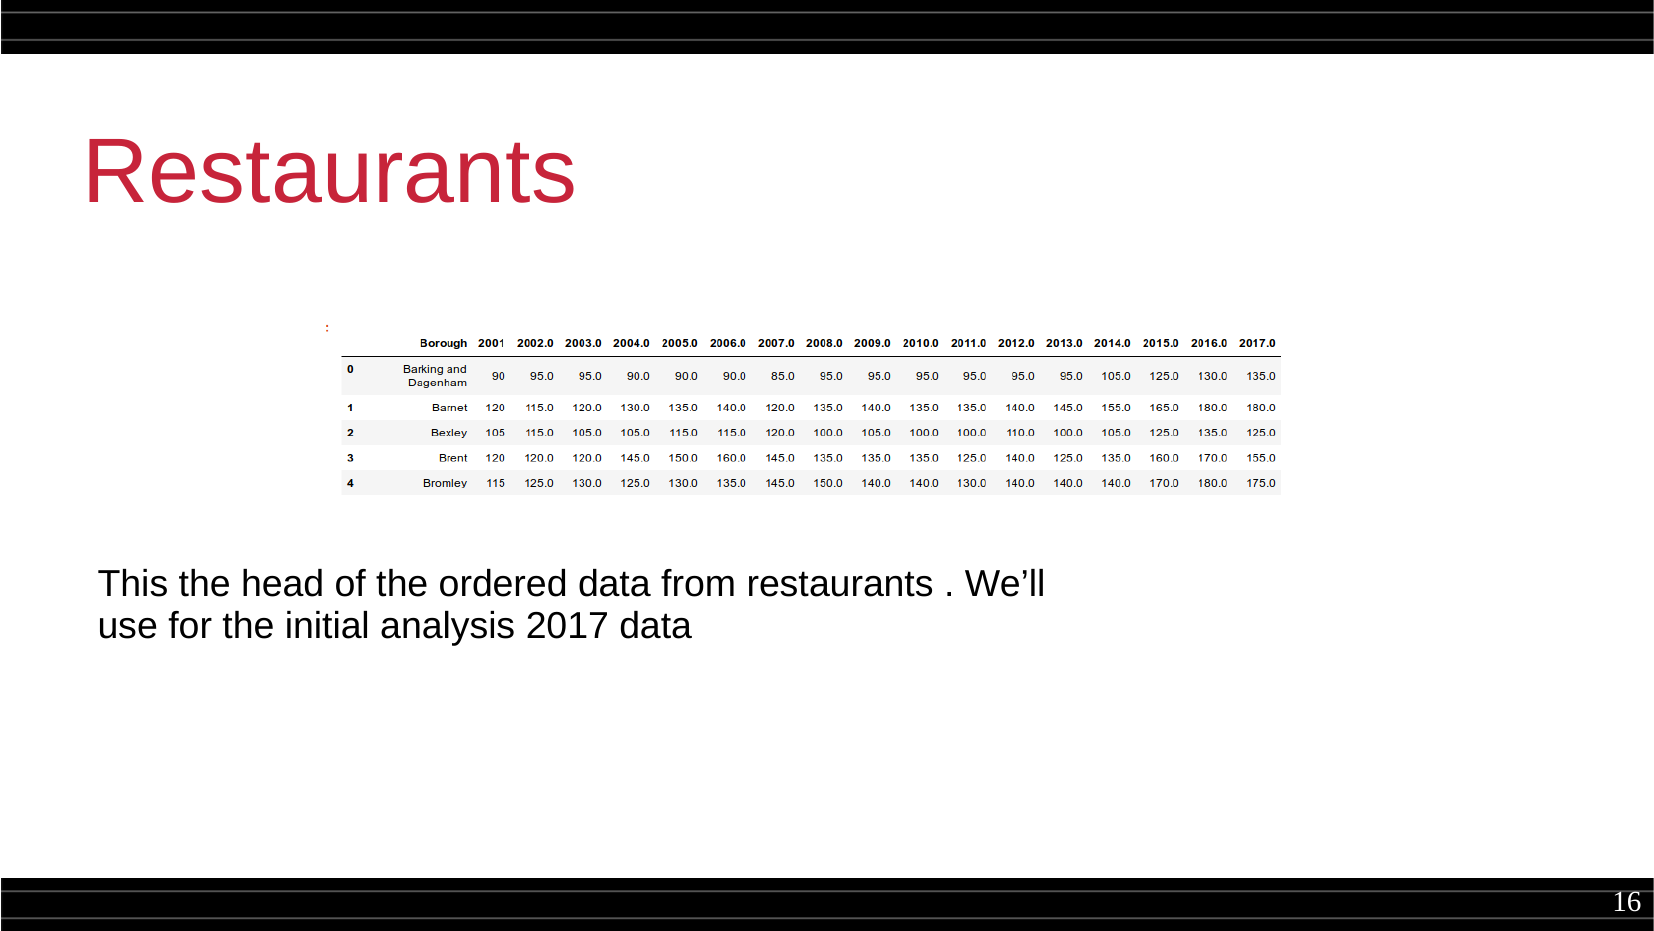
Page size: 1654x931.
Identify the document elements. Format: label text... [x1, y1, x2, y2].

picture [1, 878, 1654, 931]
text_box This the head of the ordered data from restaurants . We’ll use for the initial analysis 2017 data [82, 555, 1087, 654]
picture [1, 0, 1654, 54]
title Restaurants [82, 92, 1571, 249]
picture [325, 318, 1288, 497]
